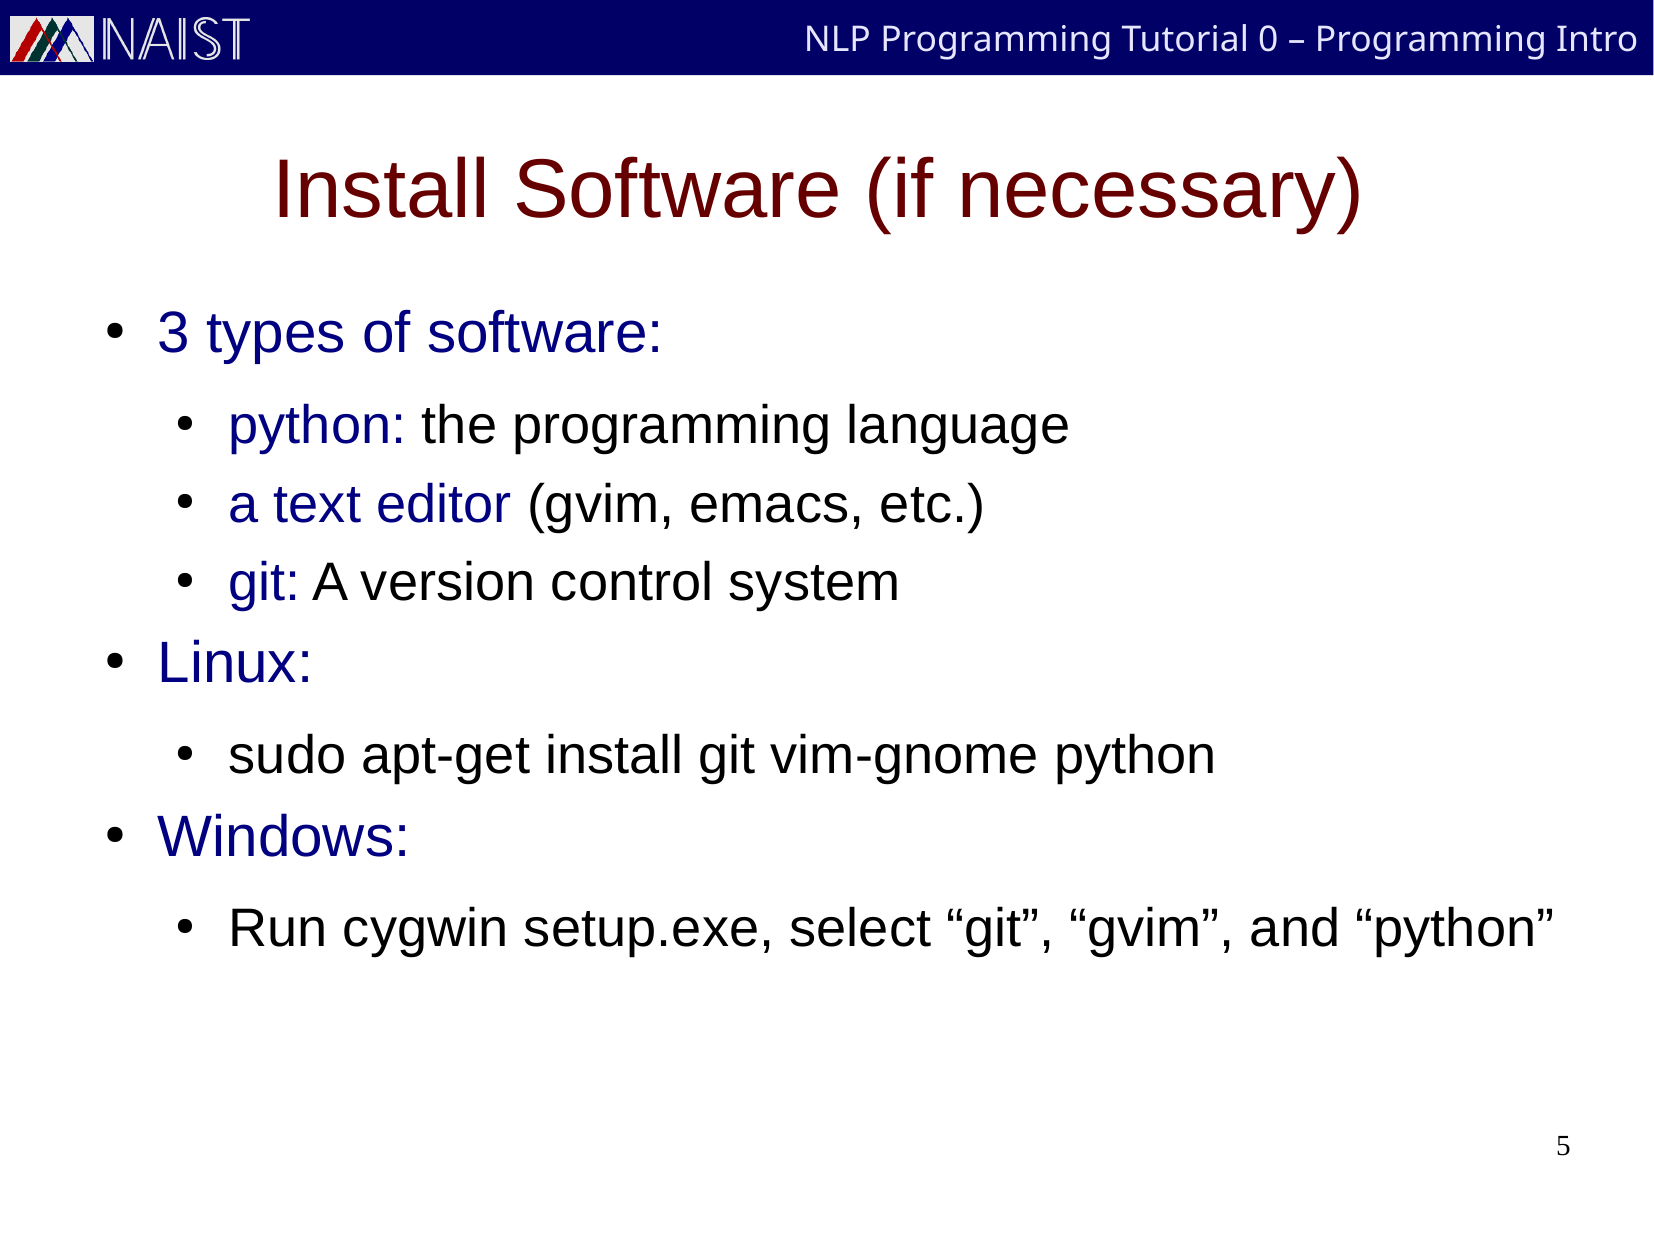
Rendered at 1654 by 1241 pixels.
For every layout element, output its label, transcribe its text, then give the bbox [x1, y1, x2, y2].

picture [10, 16, 94, 62]
title Install Software (if necessary) [75, 92, 1564, 285]
picture [102, 17, 251, 60]
list 3 types of software: python: the programming language a text editor (gvim, emacs, etc.) git: A version control system Linux: sudo apt-get install git vim-gnome python Windows: Run cygwin setup.exe, select “git”, “gvim”, and “python” [86, 300, 1576, 1020]
